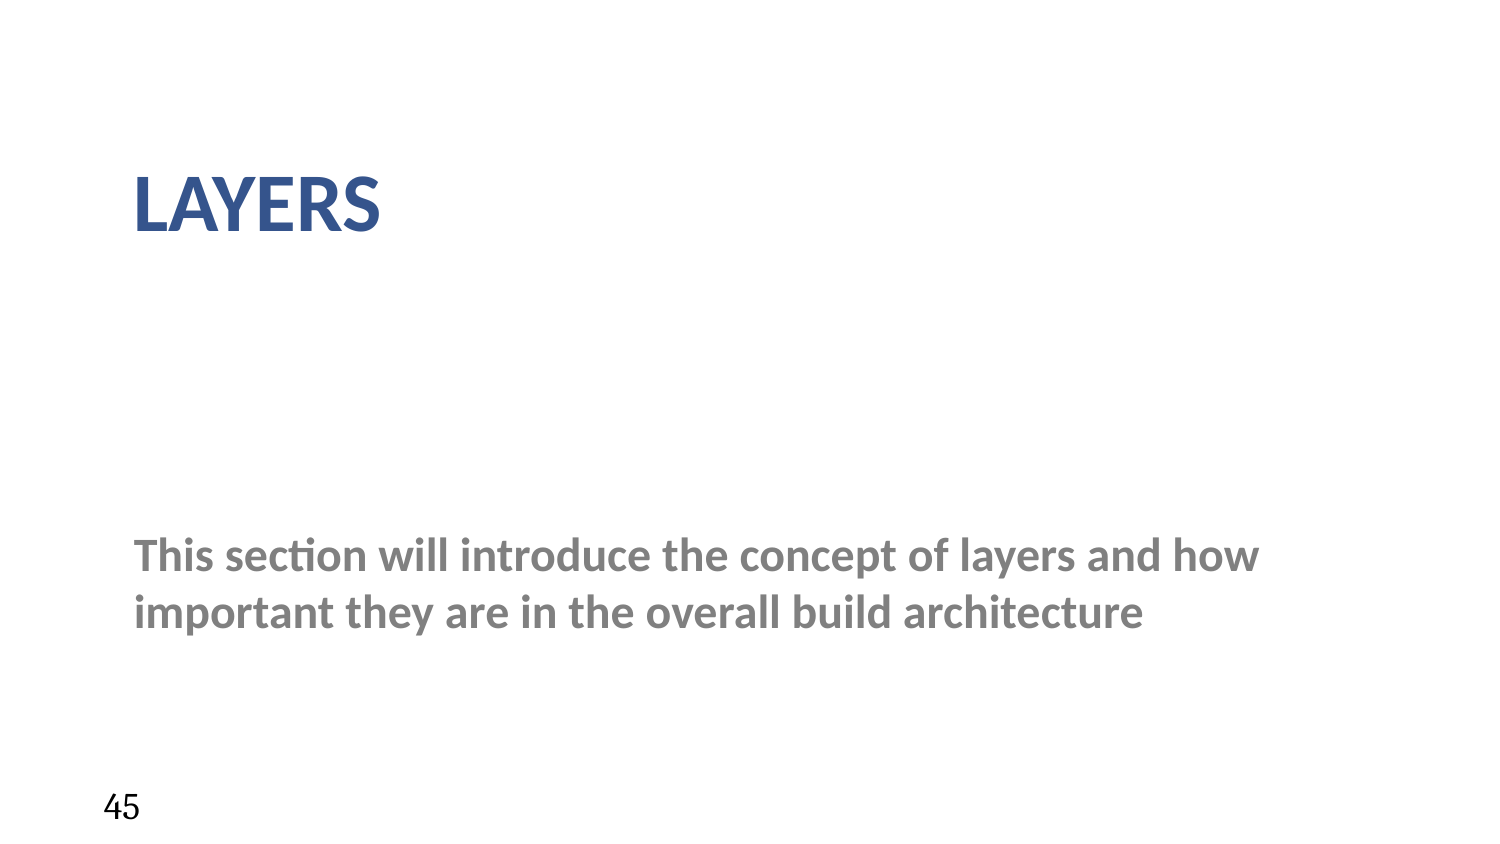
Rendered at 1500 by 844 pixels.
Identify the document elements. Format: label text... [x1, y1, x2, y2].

text_box LAYERS [118, 140, 1394, 309]
text_box This section will introduce the concept of layers and how important they are in the overall build architecture [118, 515, 1394, 701]
text_box <number> [0, 782, 156, 827]
